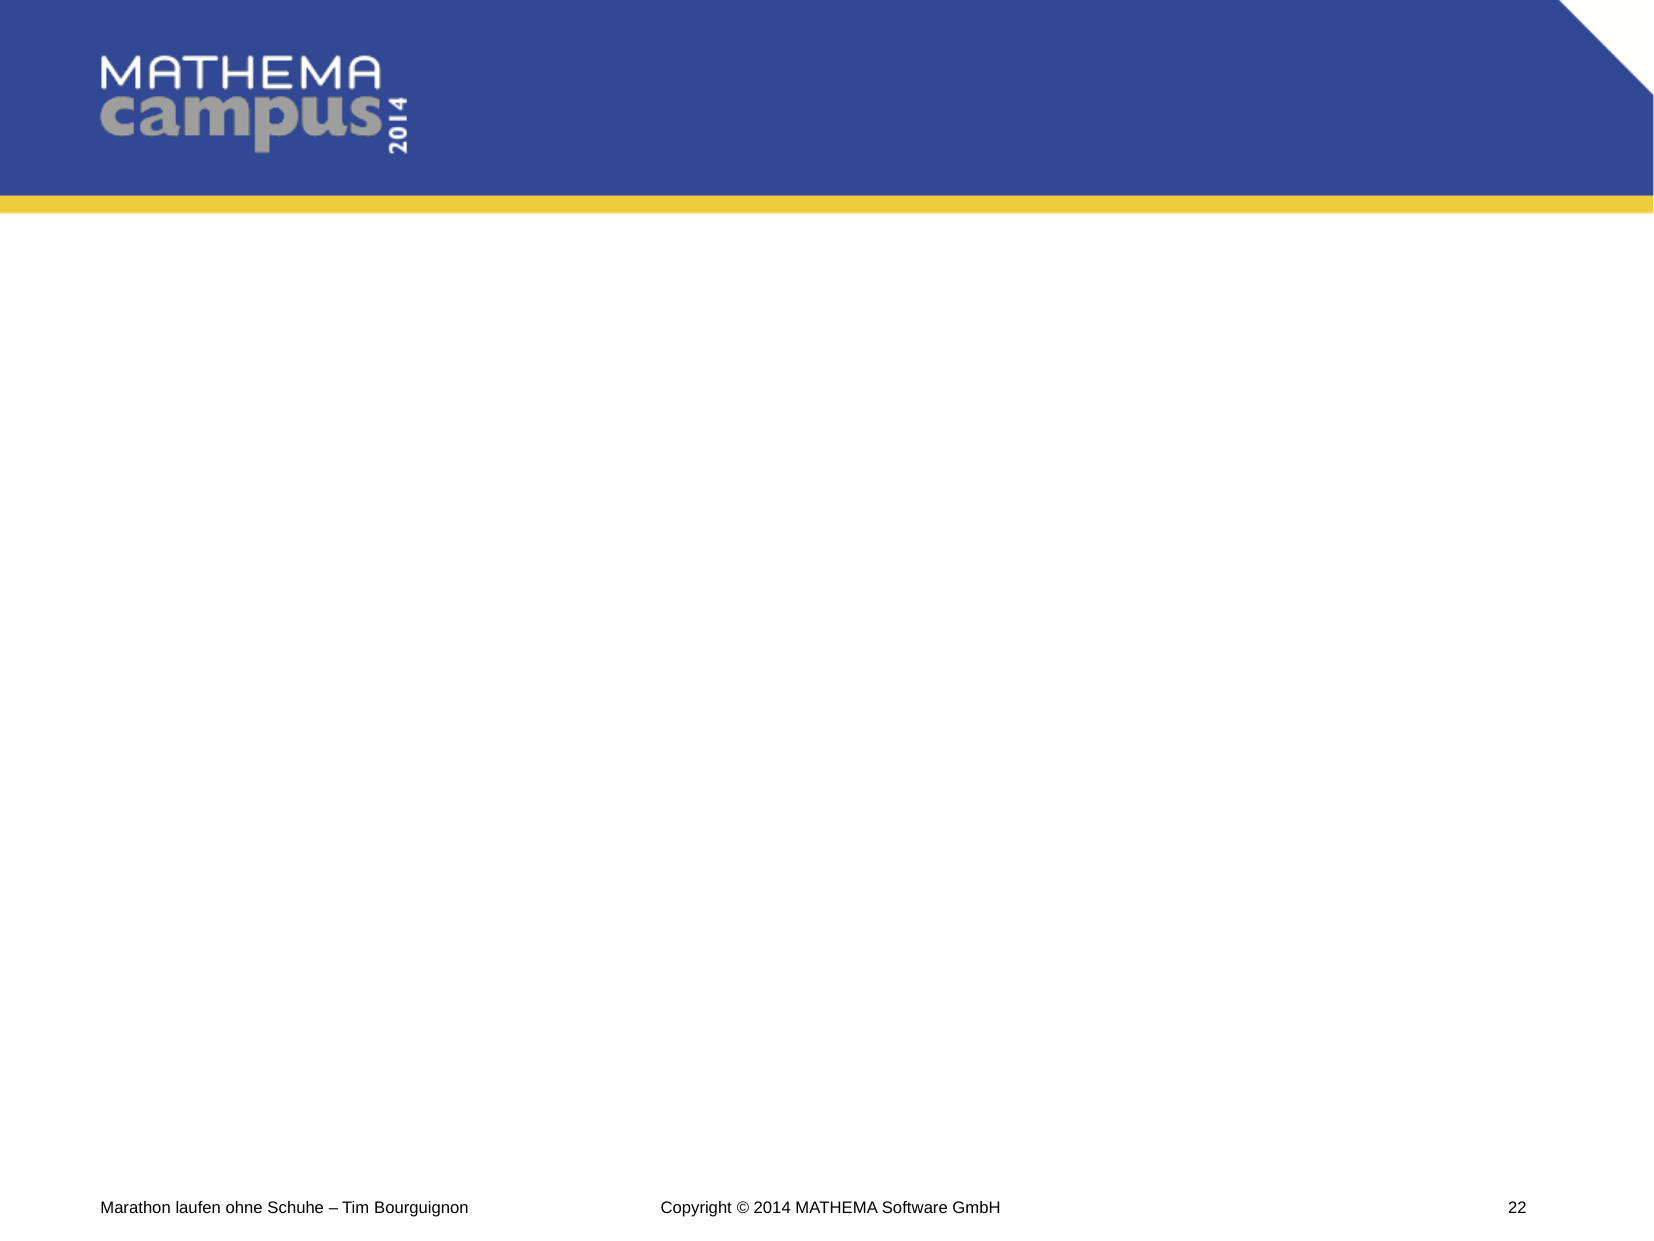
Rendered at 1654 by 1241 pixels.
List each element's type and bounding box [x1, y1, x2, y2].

picture [0, 0, 1654, 217]
